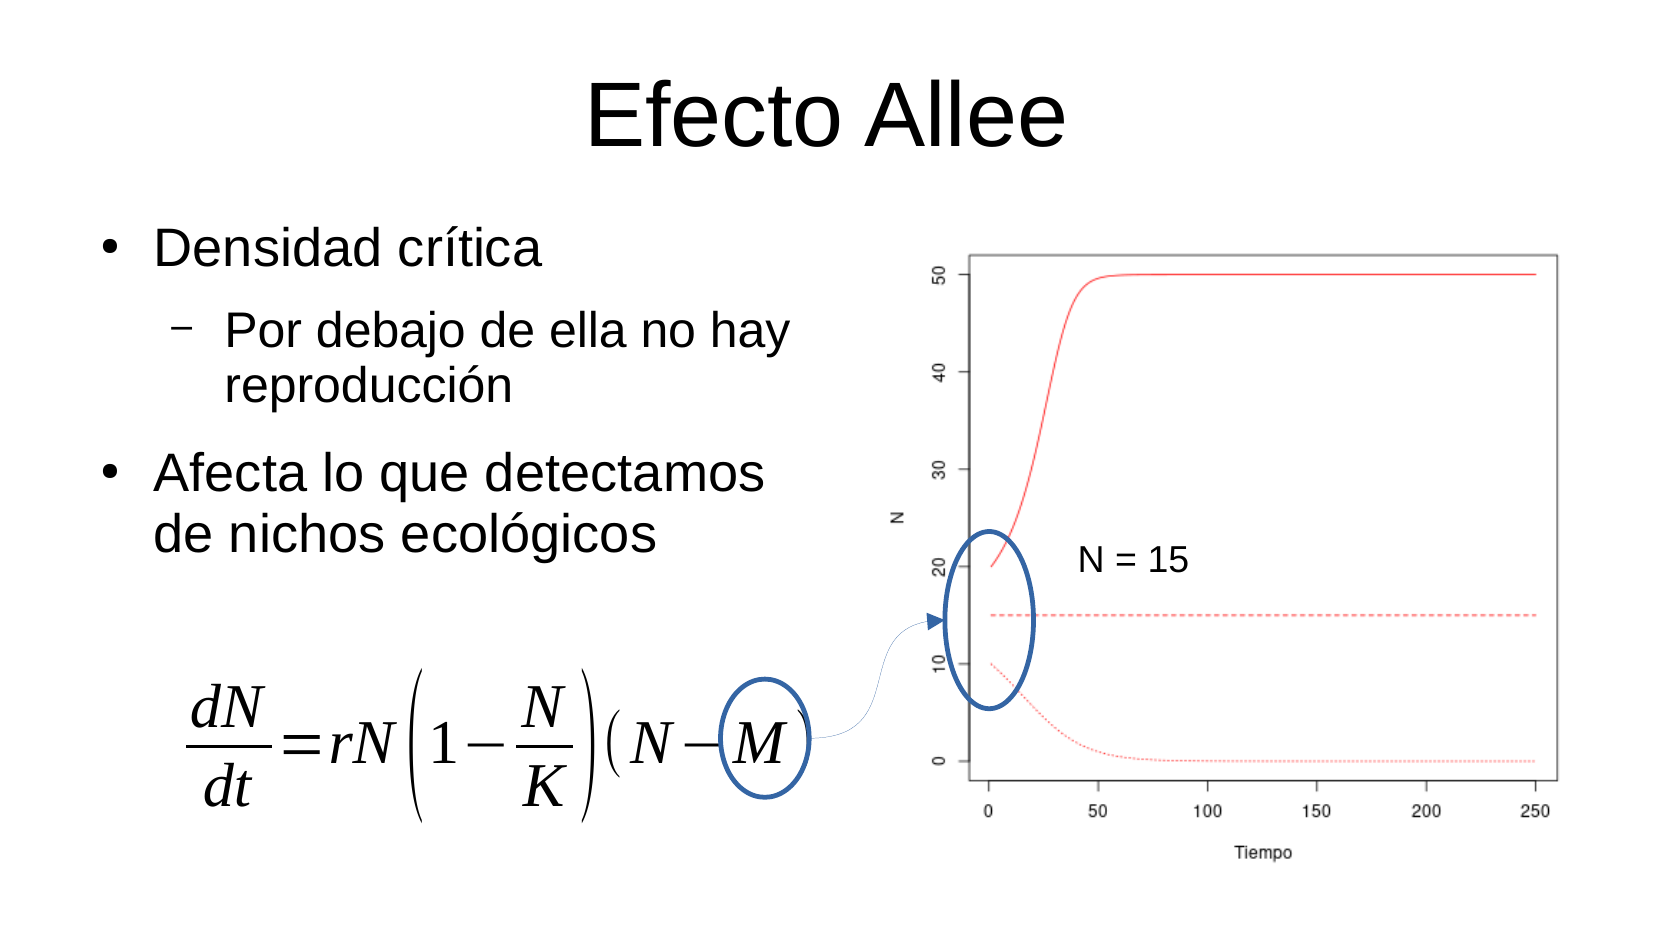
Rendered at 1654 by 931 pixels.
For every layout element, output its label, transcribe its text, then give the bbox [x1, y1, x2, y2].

chart [723, 682, 806, 794]
picture [885, 171, 1601, 886]
text_box N = 15 [1062, 531, 1270, 589]
title Efecto Allee [82, 37, 1571, 193]
picture [948, 534, 1031, 706]
list Densidad crítica Por debajo de ella no hay reproducción Afecta lo que detectamos de nichos ecológicos [82, 217, 798, 758]
chart [177, 664, 822, 827]
